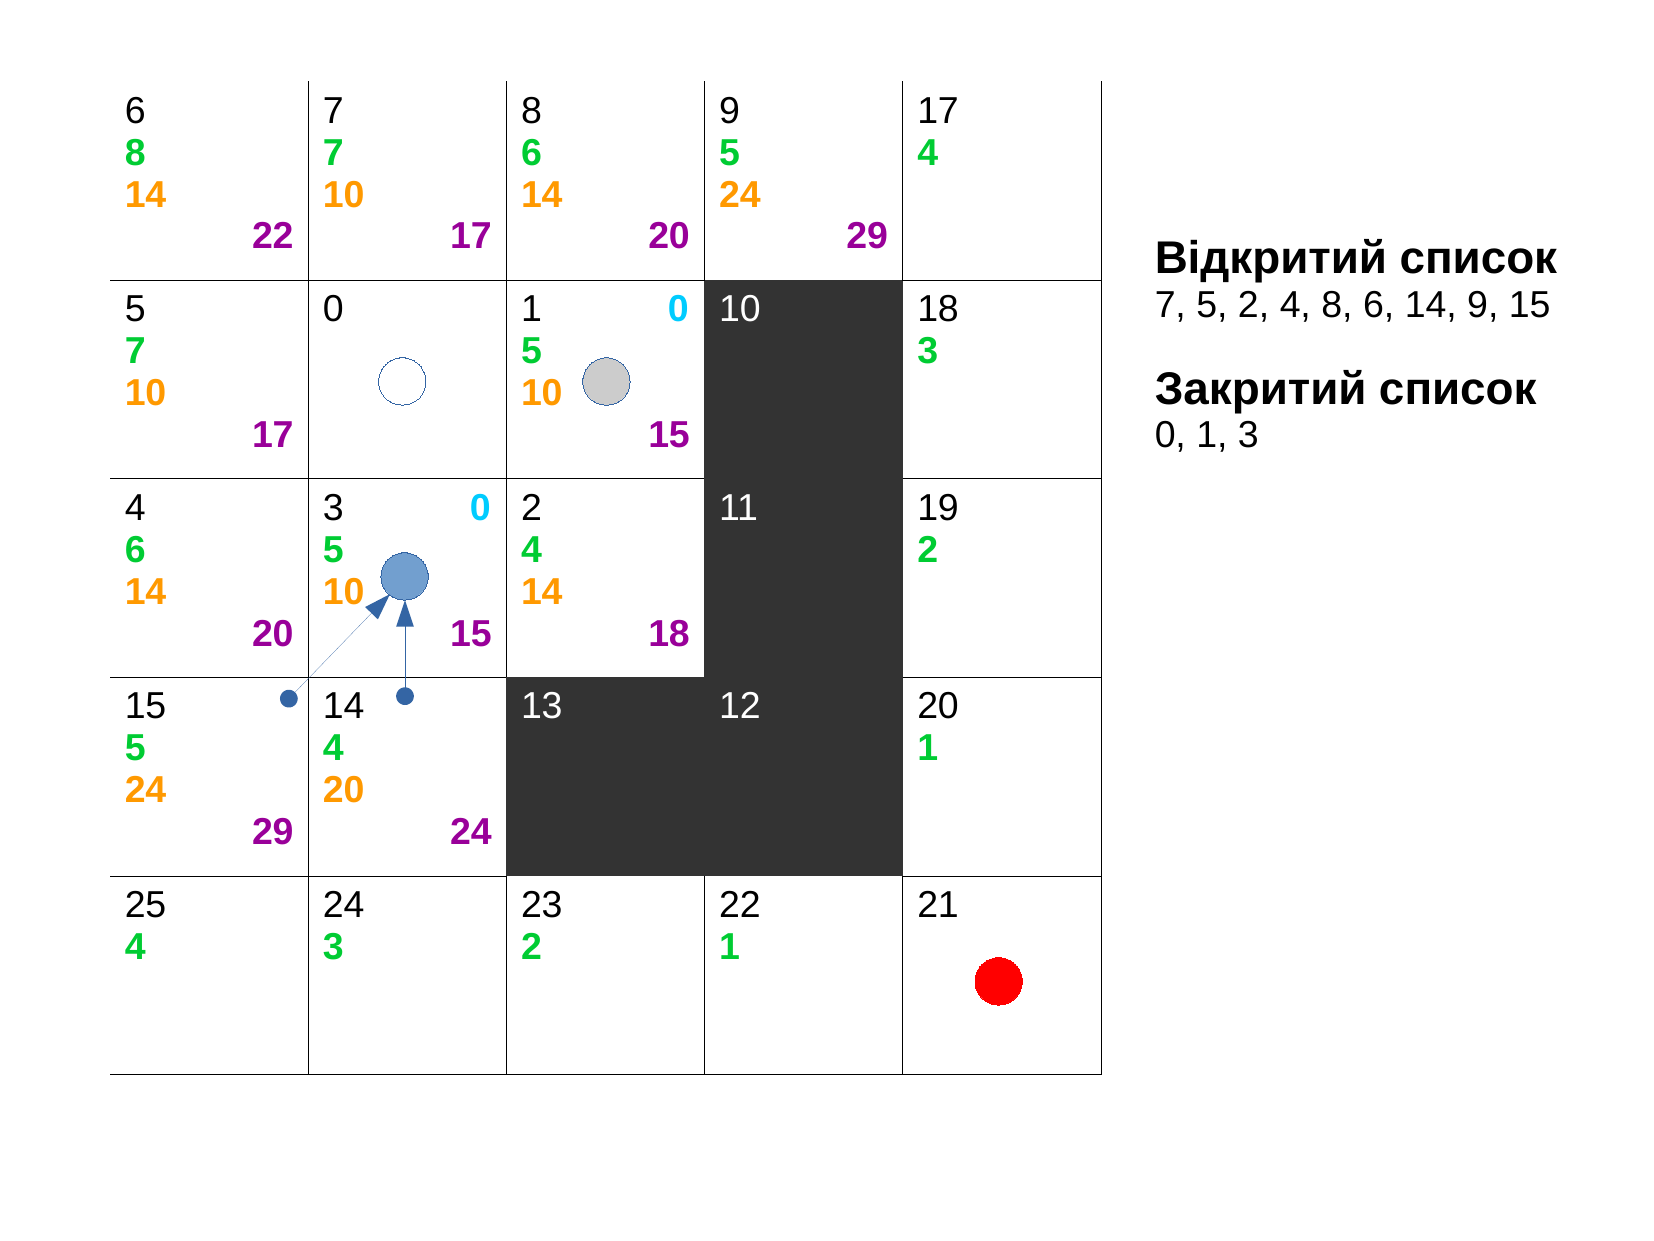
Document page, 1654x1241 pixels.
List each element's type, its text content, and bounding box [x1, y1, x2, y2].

text_box [582, 357, 631, 406]
table_cell 5 7 10 17 [110, 281, 308, 478]
table_cell 24 3 [309, 877, 506, 1074]
table_cell 18 3 [903, 281, 1101, 478]
table_cell 22 1 [705, 876, 902, 1074]
table_header 7 7 10 17 [309, 81, 506, 280]
text_box [378, 357, 426, 406]
table_header 8 6 14 20 [507, 81, 704, 280]
table_cell 10 [704, 280, 903, 479]
table_header 17 4 [903, 81, 1101, 280]
text_box Відкритий список 7, 5, 2, 4, 8, 6, 14, 9, 15 Закритий список 0, 1, 3 [1140, 225, 1592, 464]
table_cell 23 2 [507, 876, 704, 1074]
table_cell 3 0 5 10 15 [309, 479, 506, 677]
table_cell 1 0 5 10 15 [507, 281, 704, 478]
table_cell 21 [903, 877, 1101, 1074]
table_cell 20 1 [903, 678, 1101, 876]
table_cell 19 2 [903, 479, 1101, 677]
text_box [975, 957, 1023, 1006]
text_box [380, 552, 429, 601]
table_cell 11 [704, 479, 903, 677]
table_cell 3 0 5 10 15 [311, 596, 405, 677]
table_cell 14 4 20 24 [309, 678, 506, 876]
table_cell 4 6 14 20 [110, 479, 308, 677]
table_cell 15 5 24 29 [110, 678, 308, 876]
table_header 9 5 24 29 [705, 81, 902, 280]
table_cell 2 4 14 18 [507, 479, 704, 677]
table_cell 12 [704, 677, 903, 876]
table_cell 25 4 [110, 877, 308, 1074]
table_header 6 8 14 22 [110, 81, 308, 280]
table_cell 0 [309, 281, 506, 478]
table_cell 13 [506, 677, 704, 876]
